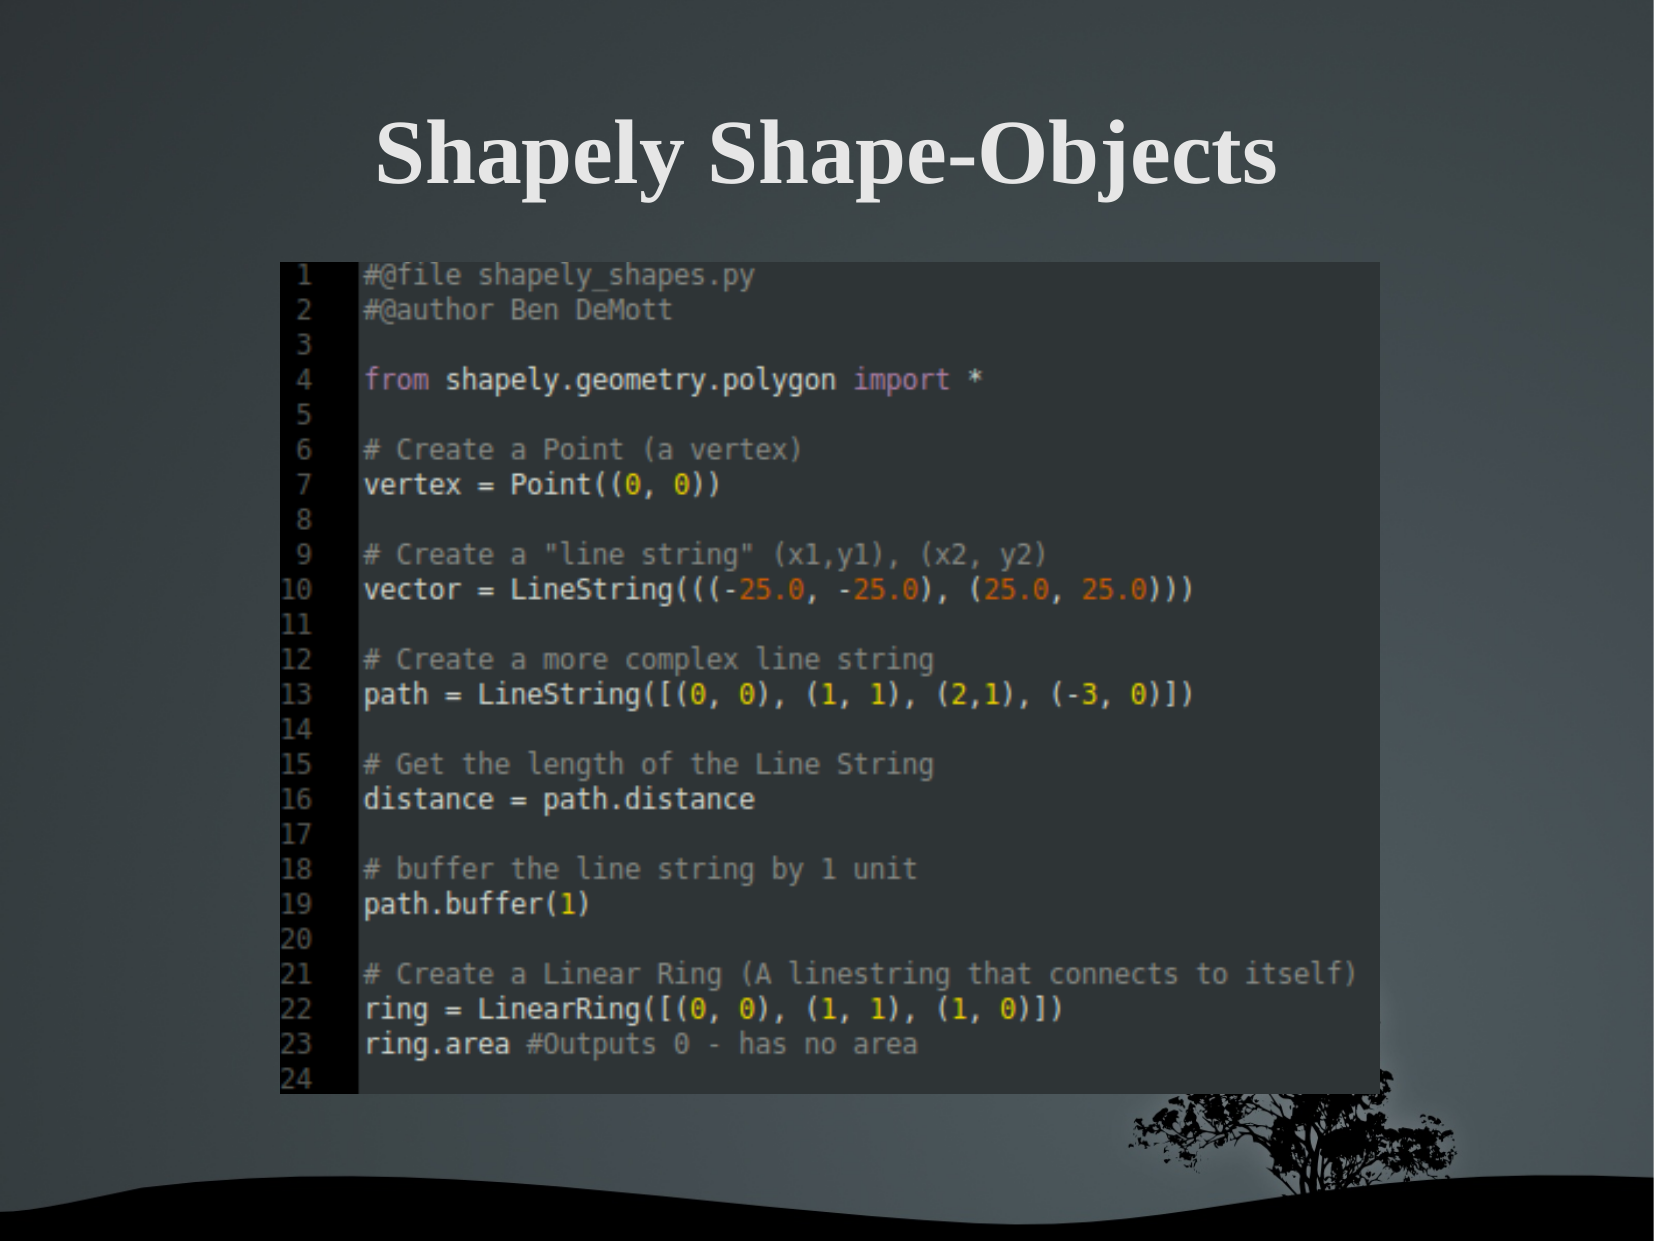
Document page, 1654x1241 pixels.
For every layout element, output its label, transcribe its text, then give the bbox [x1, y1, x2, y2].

title Shapely Shape-Objects [82, 56, 1571, 250]
picture [0, 0, 1654, 1241]
